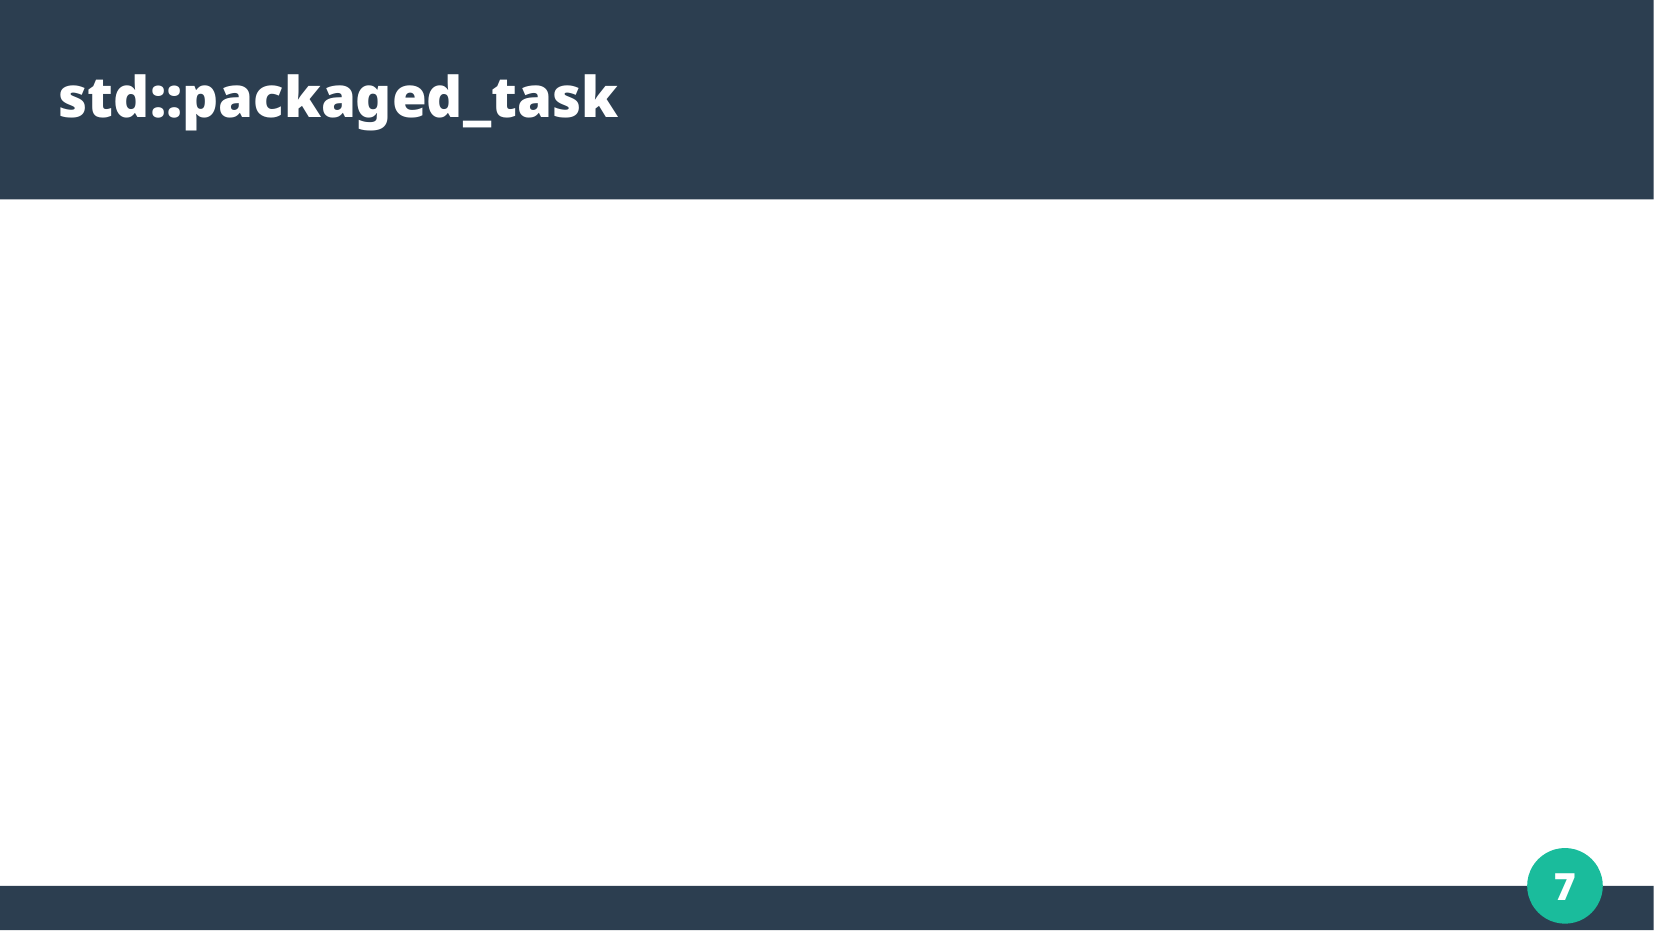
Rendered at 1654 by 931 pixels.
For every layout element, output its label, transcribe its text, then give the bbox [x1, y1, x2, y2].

title std::packaged_task [59, 37, 1595, 155]
